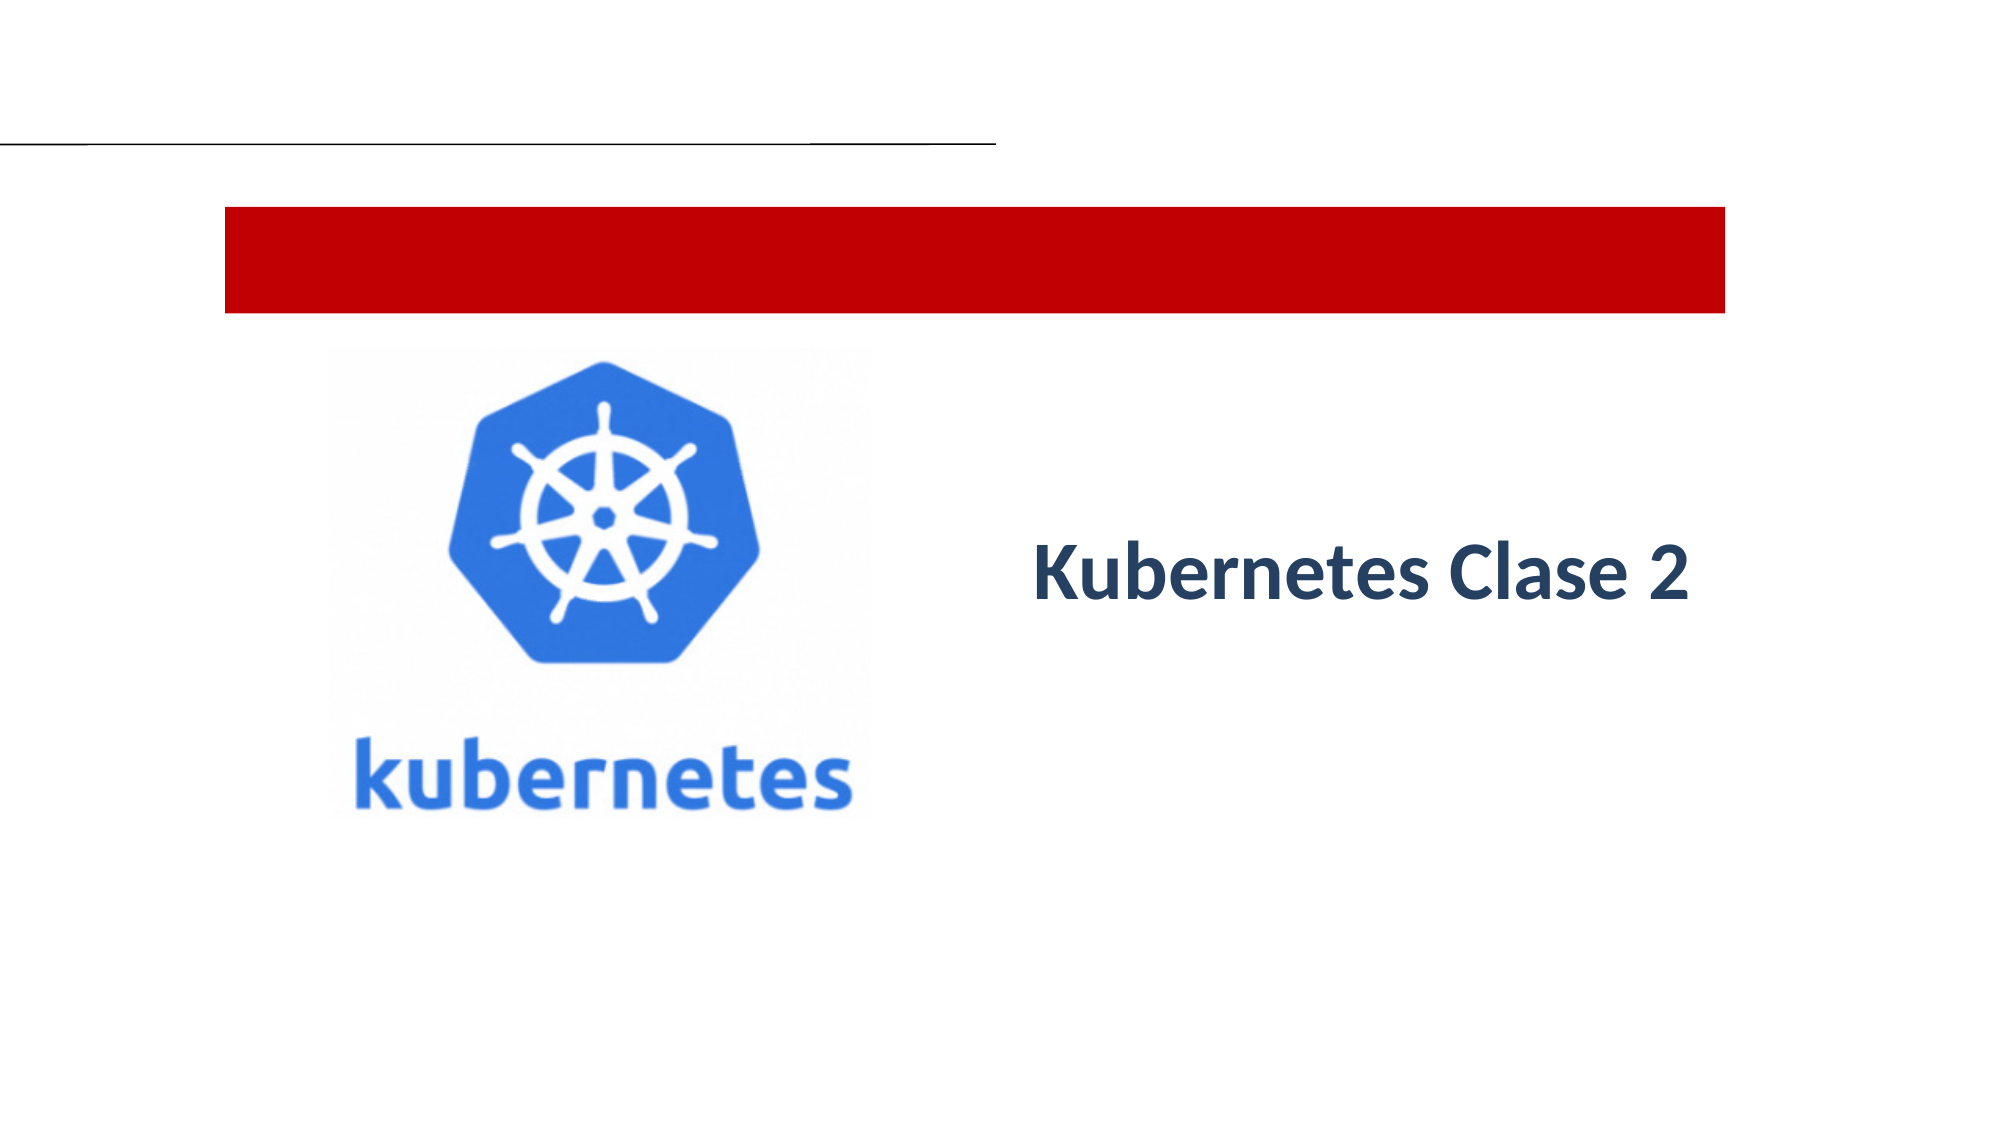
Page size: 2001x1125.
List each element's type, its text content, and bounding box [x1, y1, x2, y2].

text_box Kubernetes Clase 2 [1018, 508, 1819, 775]
picture [329, 348, 871, 819]
text_box [225, 140, 1726, 314]
